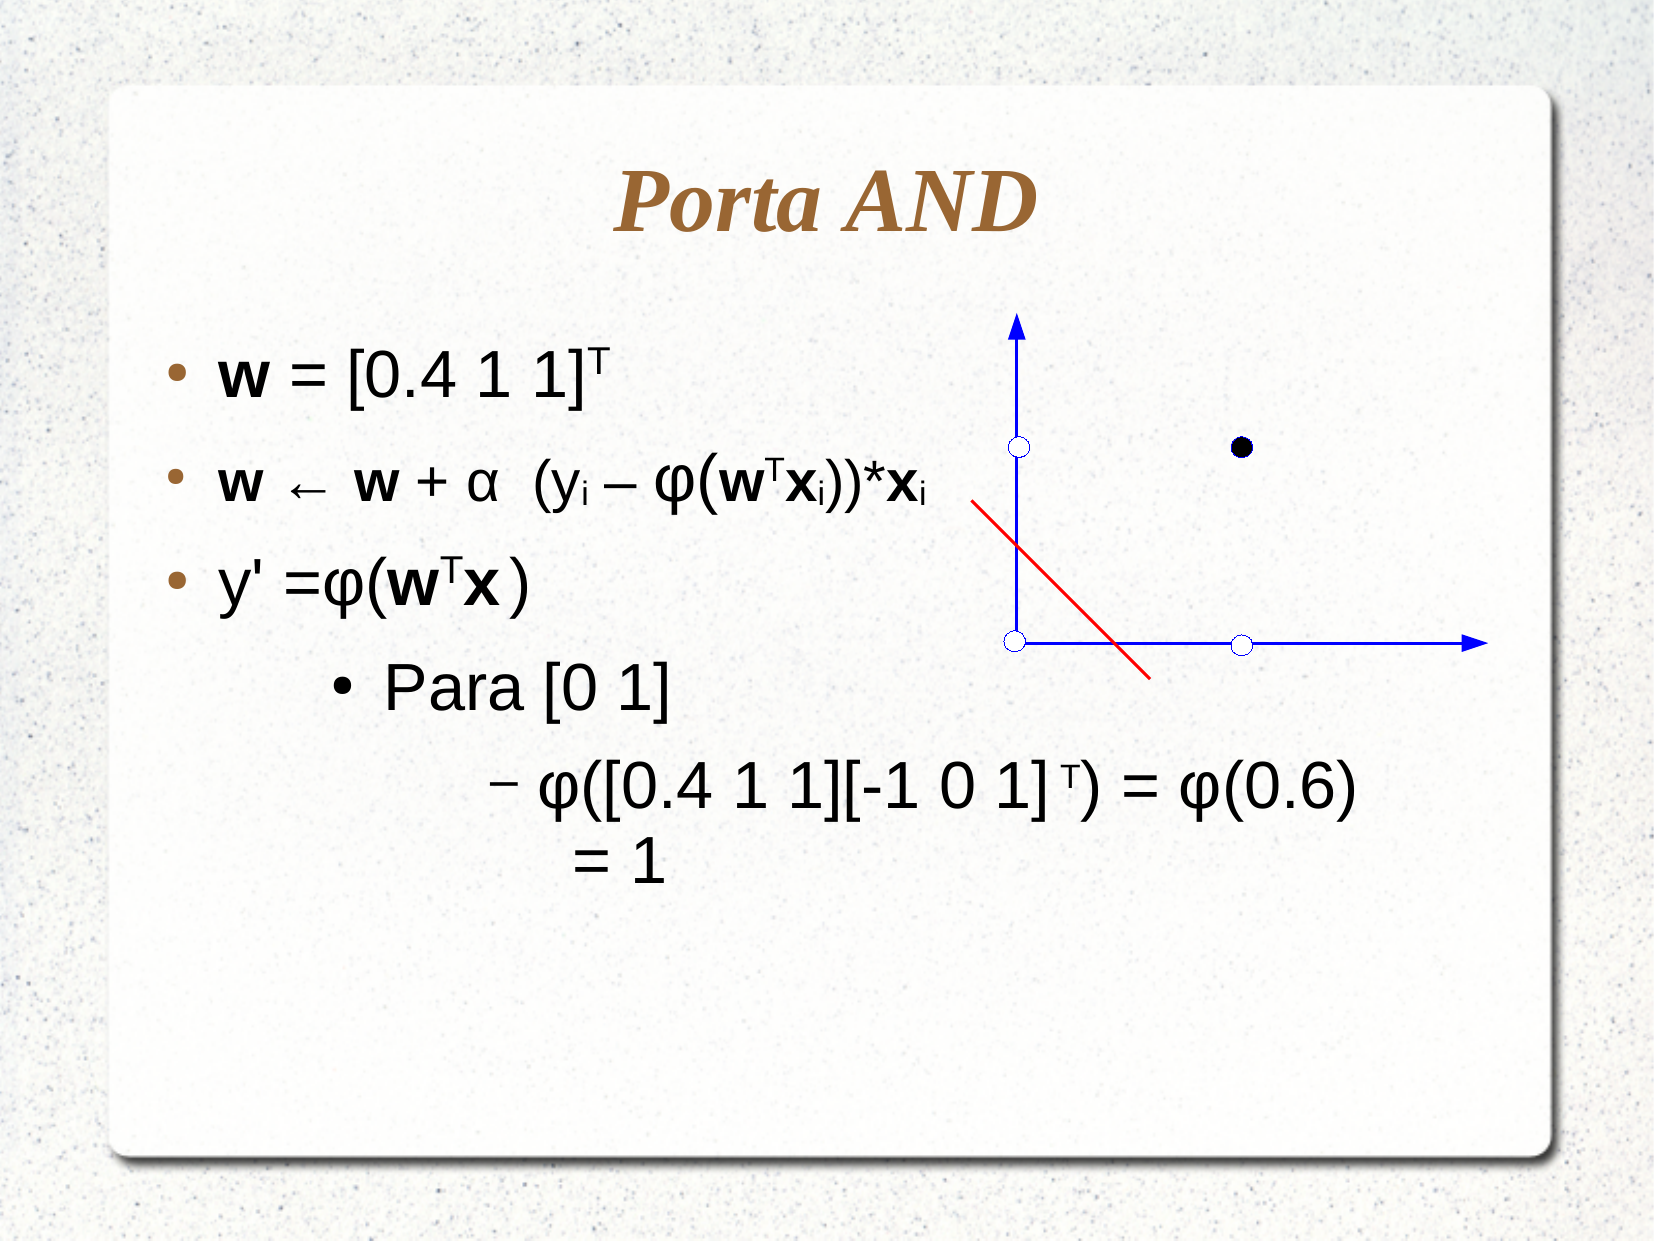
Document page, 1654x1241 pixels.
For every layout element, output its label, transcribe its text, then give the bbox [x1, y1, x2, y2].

picture [0, 0, 1654, 1241]
list w = [0.4 1 1]T w ← w + α (yi – φ(wTxi))*xi y' =φ(wTx ) Para [0 1] φ([0.4 1 1][-1 0 1] T) = φ(0.6) = 1 [147, 336, 1506, 1241]
title Porta AND [118, 96, 1536, 304]
